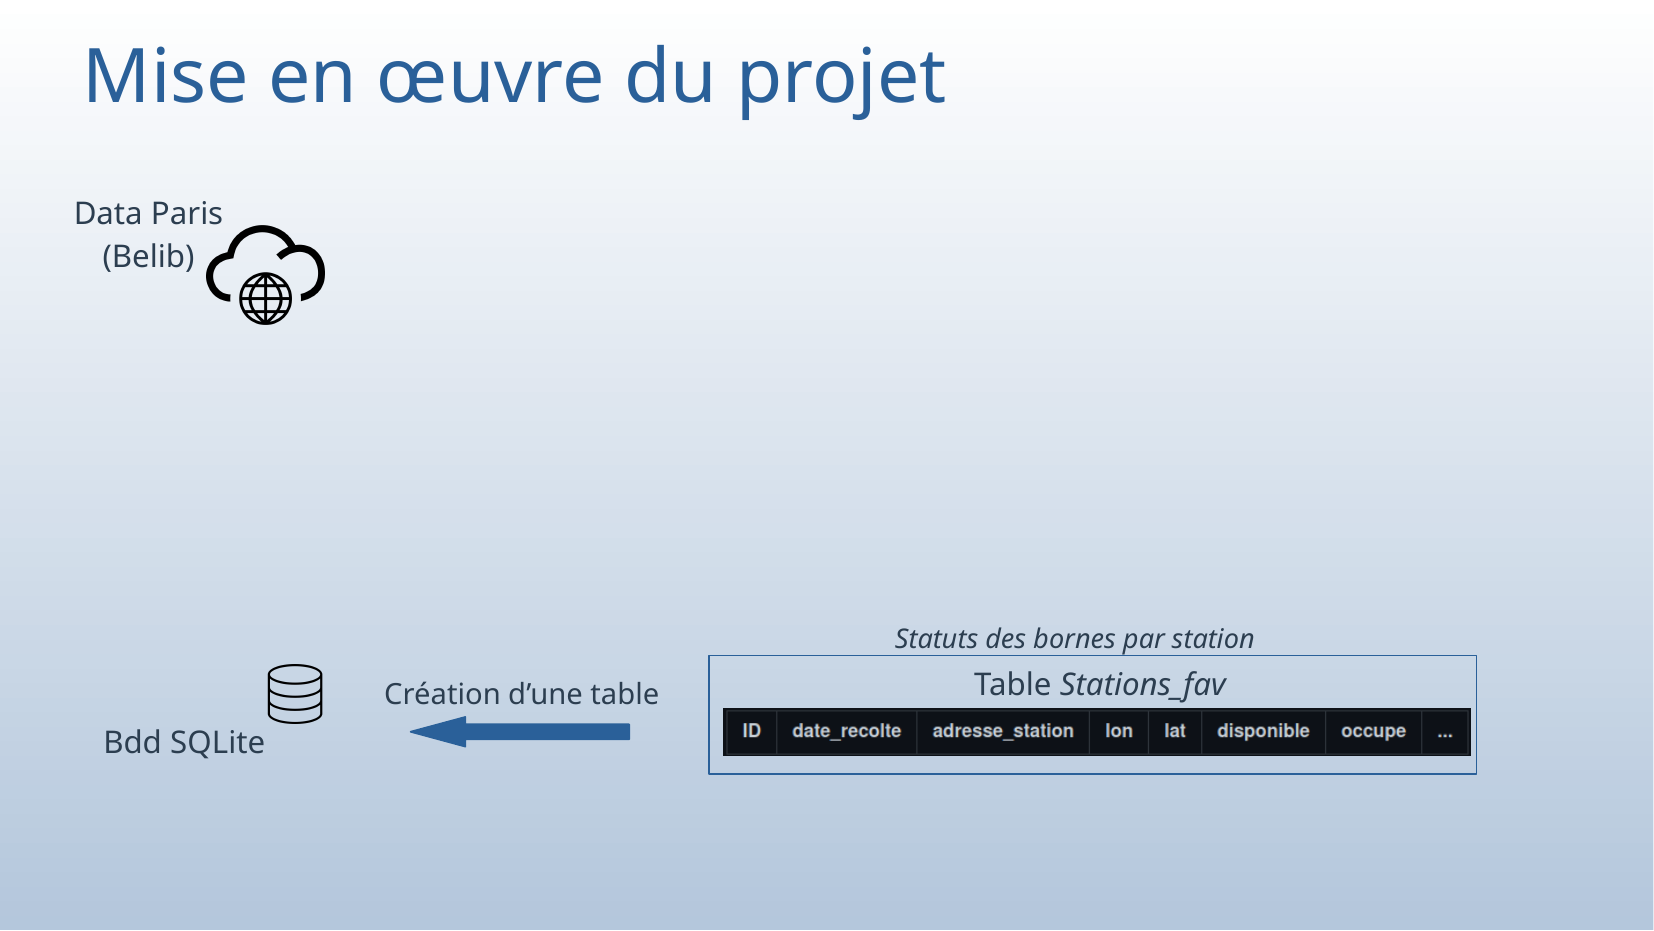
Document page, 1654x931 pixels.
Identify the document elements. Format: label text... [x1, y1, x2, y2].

picture [206, 225, 325, 325]
text_box Création d’une table [348, 667, 703, 719]
text_box Bdd SQLite [88, 679, 296, 804]
text_box Table Stations_fav [930, 657, 1270, 709]
text_box Data Paris (Belib) [59, 171, 266, 296]
title Mise en œuvre du projet [82, 0, 1571, 151]
text_box Statuts des bornes par station [879, 596, 1382, 655]
picture [723, 708, 1471, 756]
picture [265, 664, 325, 724]
text_box [59, 224, 1595, 931]
